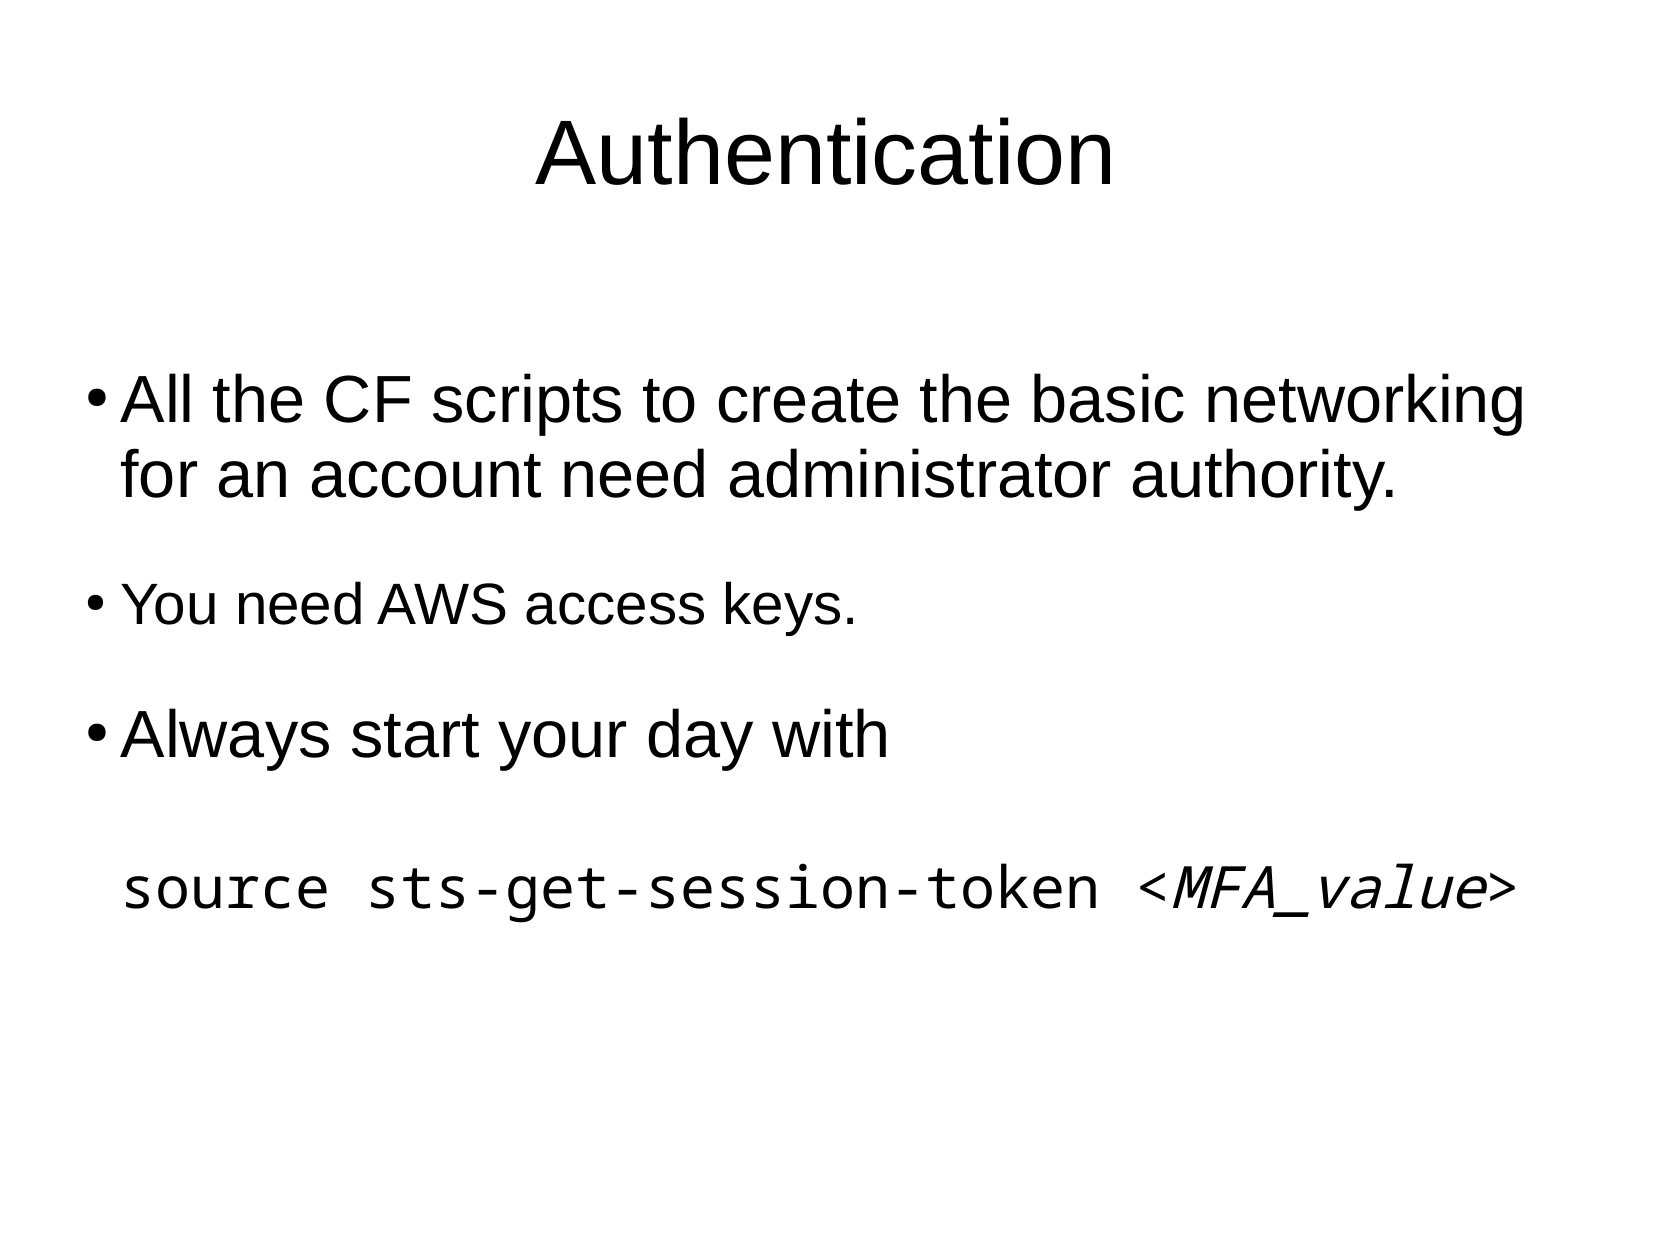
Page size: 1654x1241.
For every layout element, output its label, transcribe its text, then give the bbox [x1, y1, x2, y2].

subtitle All the CF scripts to create the basic networking for an account need administrator authority. You need AWS access keys. Always start your day with source sts-get-session-token <MFA_value> [85, 284, 1574, 1004]
title Authentication [82, 49, 1571, 257]
